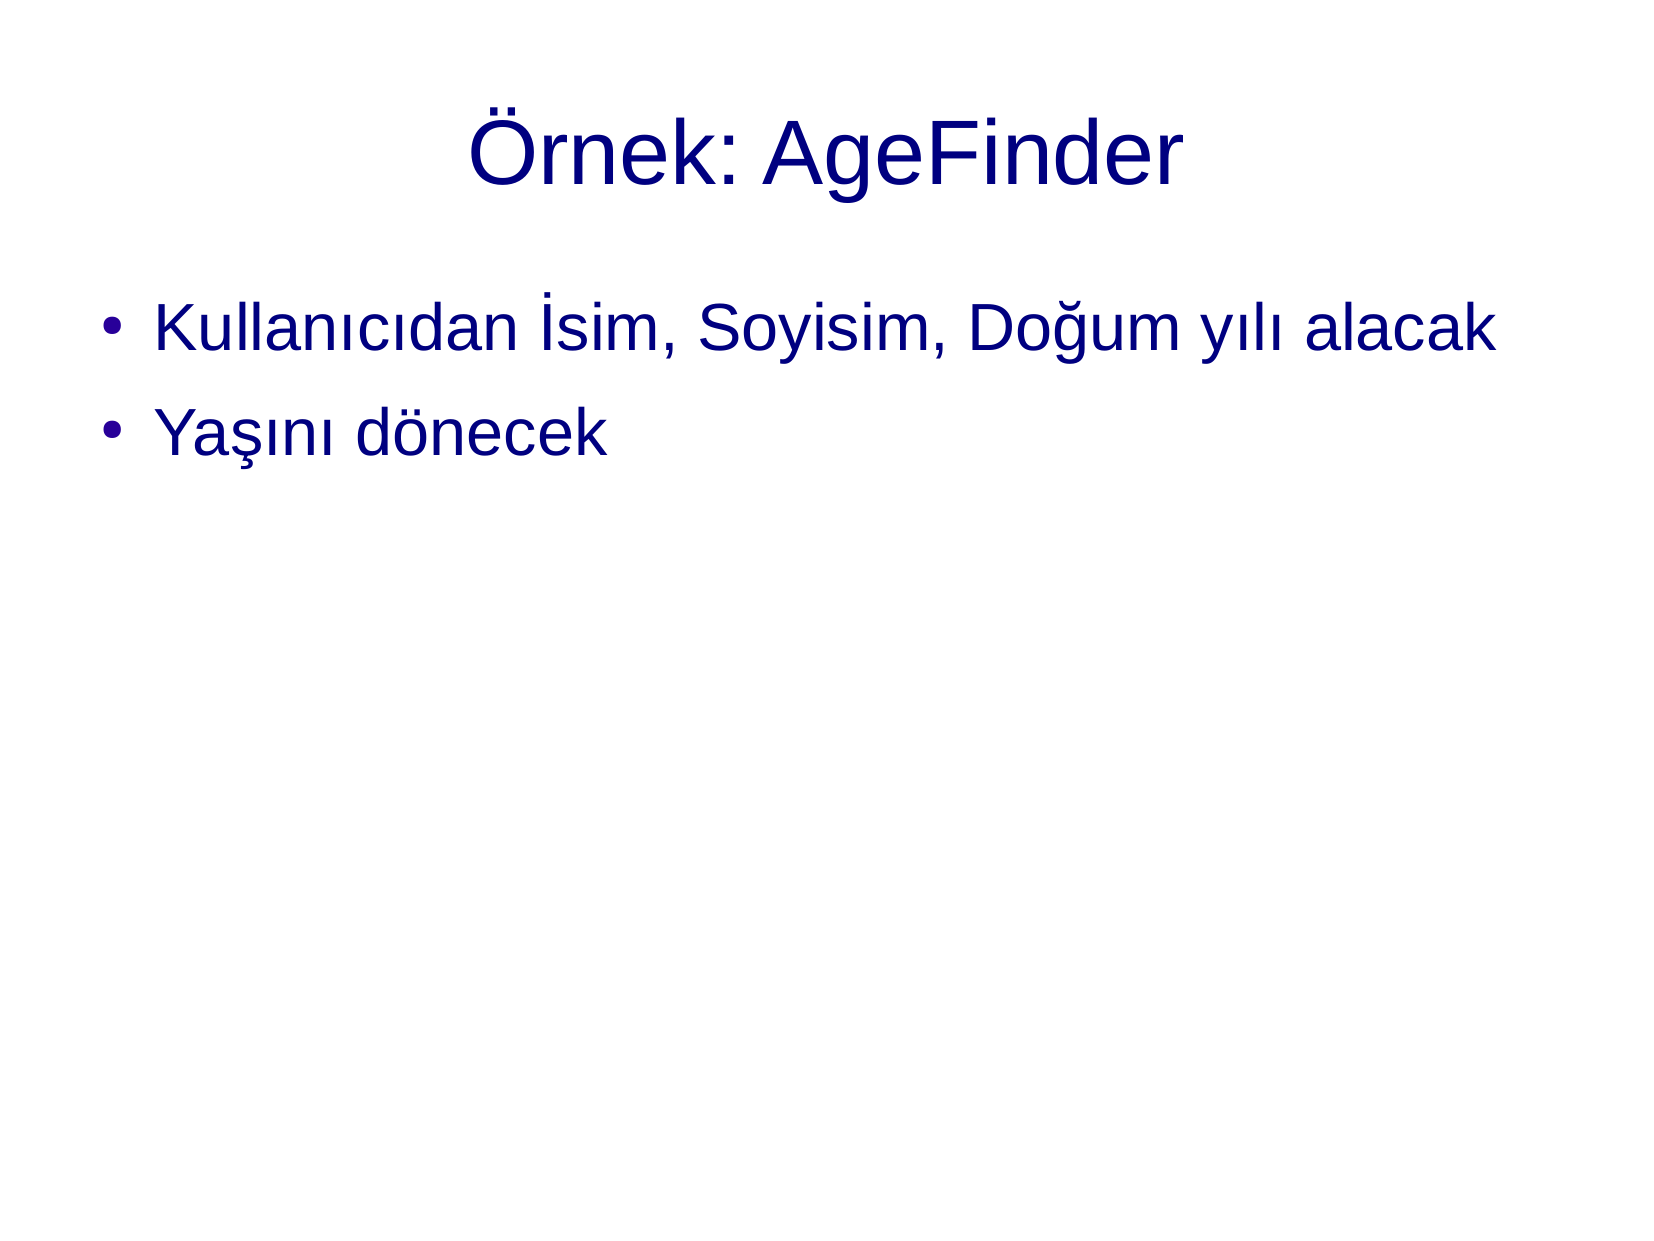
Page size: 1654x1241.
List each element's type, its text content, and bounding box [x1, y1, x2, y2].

title Örnek: AgeFinder [82, 49, 1571, 257]
list Kullanıcıdan İsim, Soyisim, Doğum yılı alacak Yaşını dönecek [82, 290, 1571, 1109]
